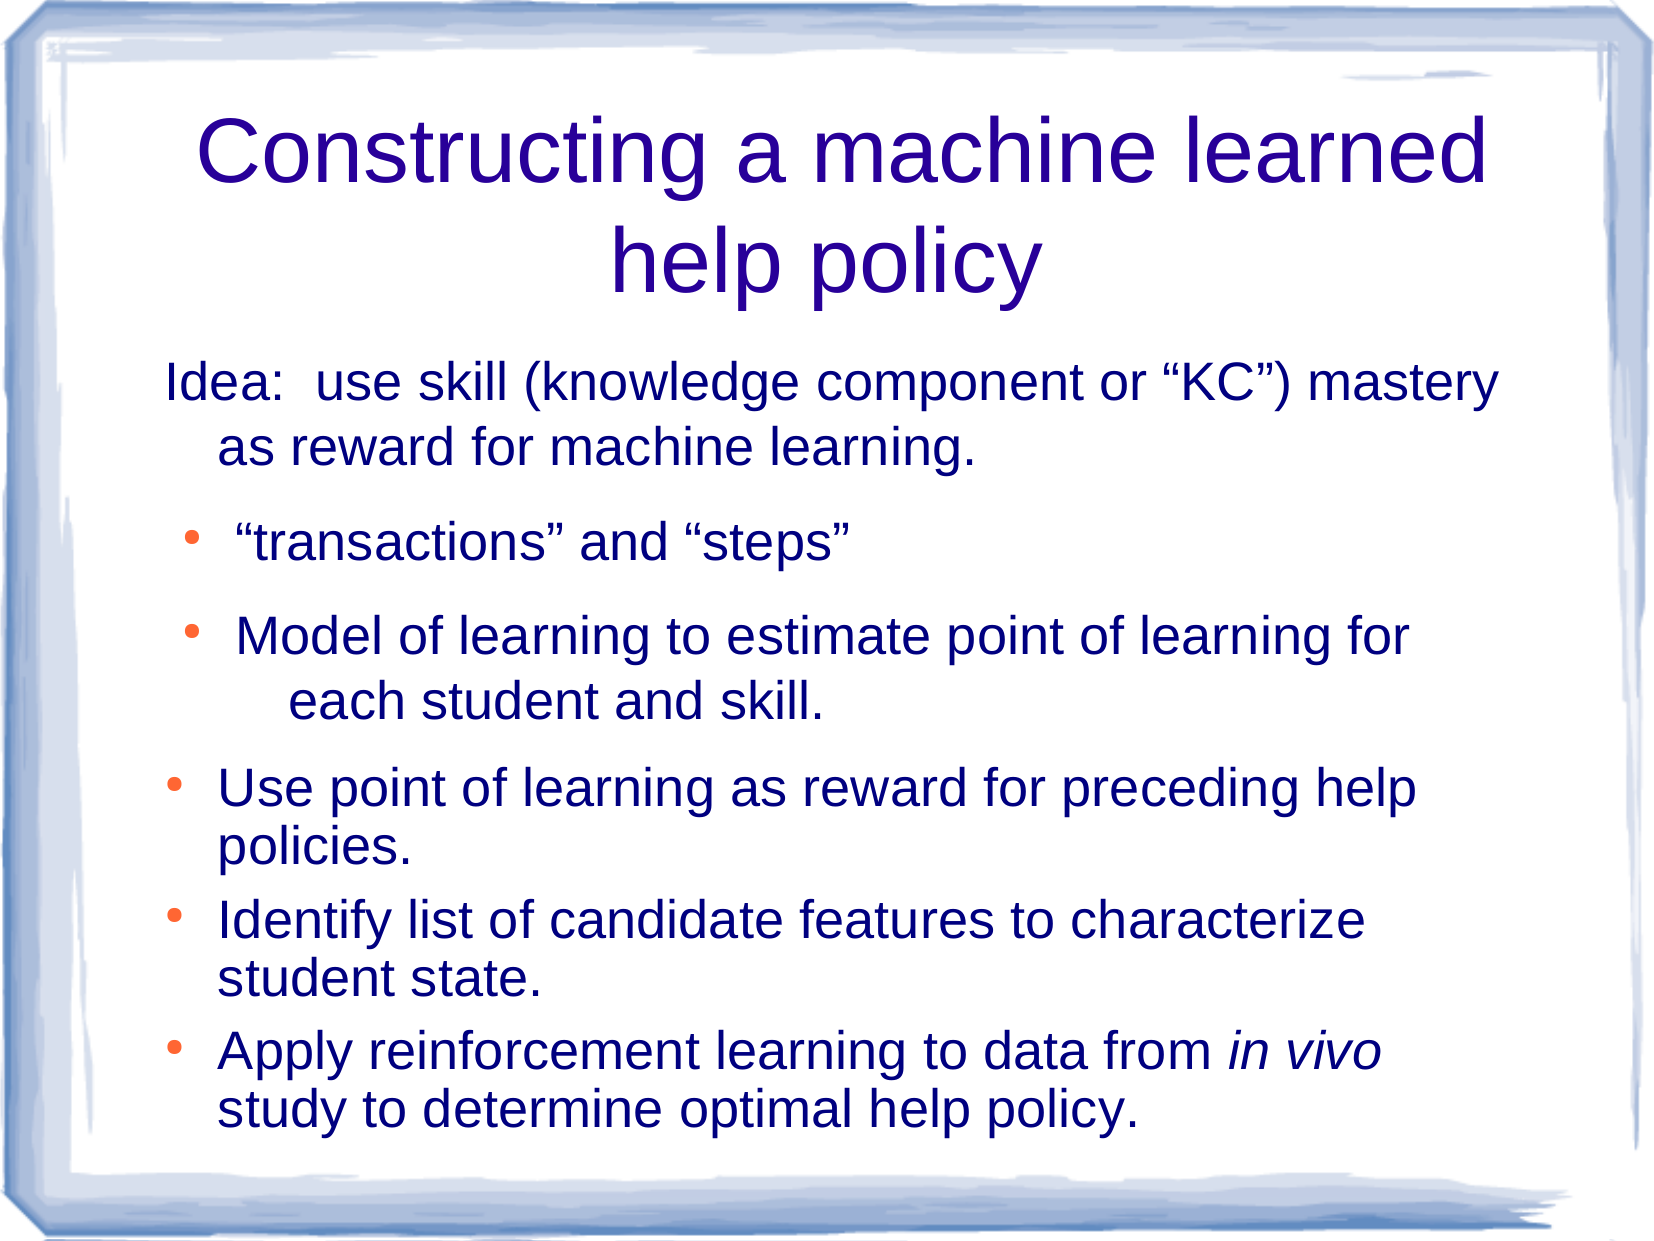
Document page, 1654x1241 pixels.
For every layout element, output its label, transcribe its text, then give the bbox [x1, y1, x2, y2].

title Constructing a machine learned help policy [124, 64, 1530, 338]
picture [0, 0, 1654, 1241]
list Idea: use skill (knowledge component or “KC”) mastery as reward for machine learning. “transactions” and “steps” Model of learning to estimate point of learning for each student and skill. Use point of learning as reward for preceding help policies. Identify list of candidate features to characterize student state. Apply reinforcement learning to data from in vivo study to determine optimal help policy. [131, 338, 1538, 1221]
